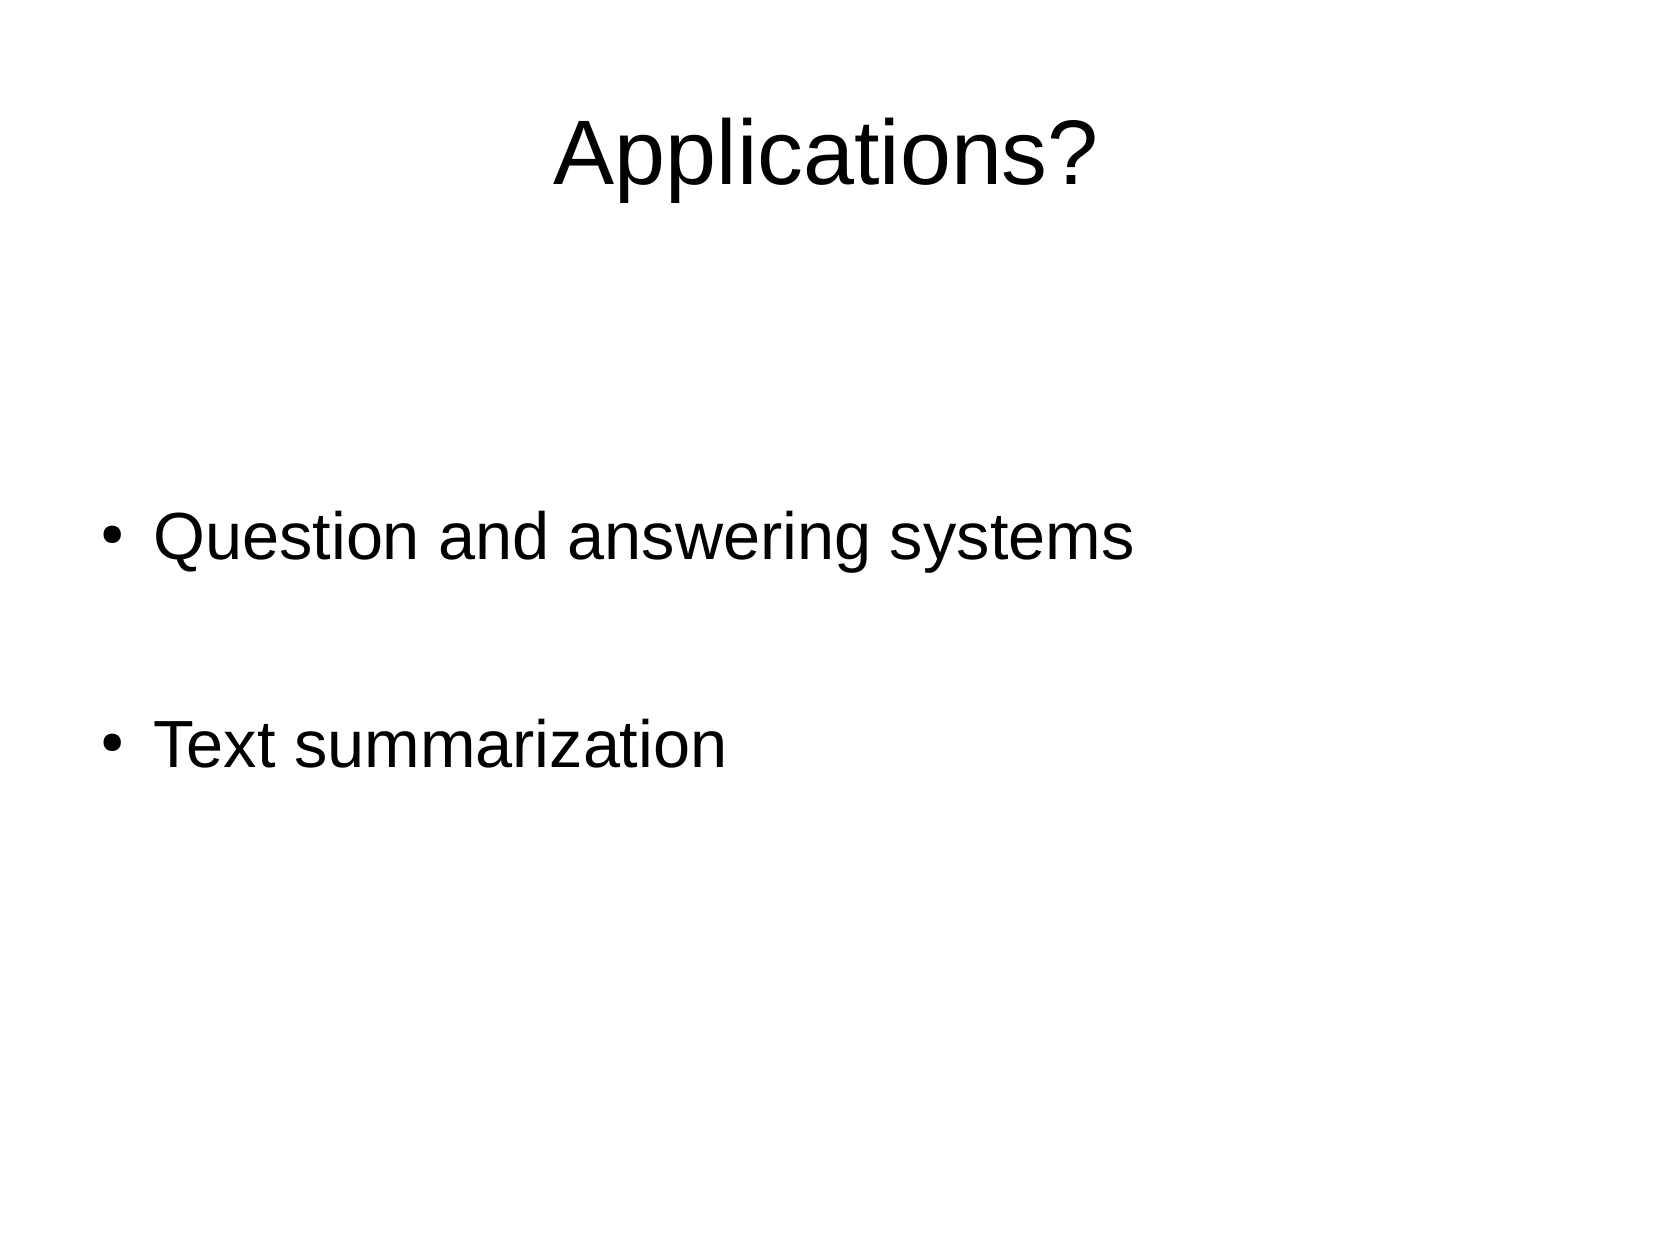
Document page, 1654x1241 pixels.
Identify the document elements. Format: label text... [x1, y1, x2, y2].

title Applications? [82, 49, 1571, 257]
list Question and answering systems Text summarization [82, 290, 1571, 1010]
